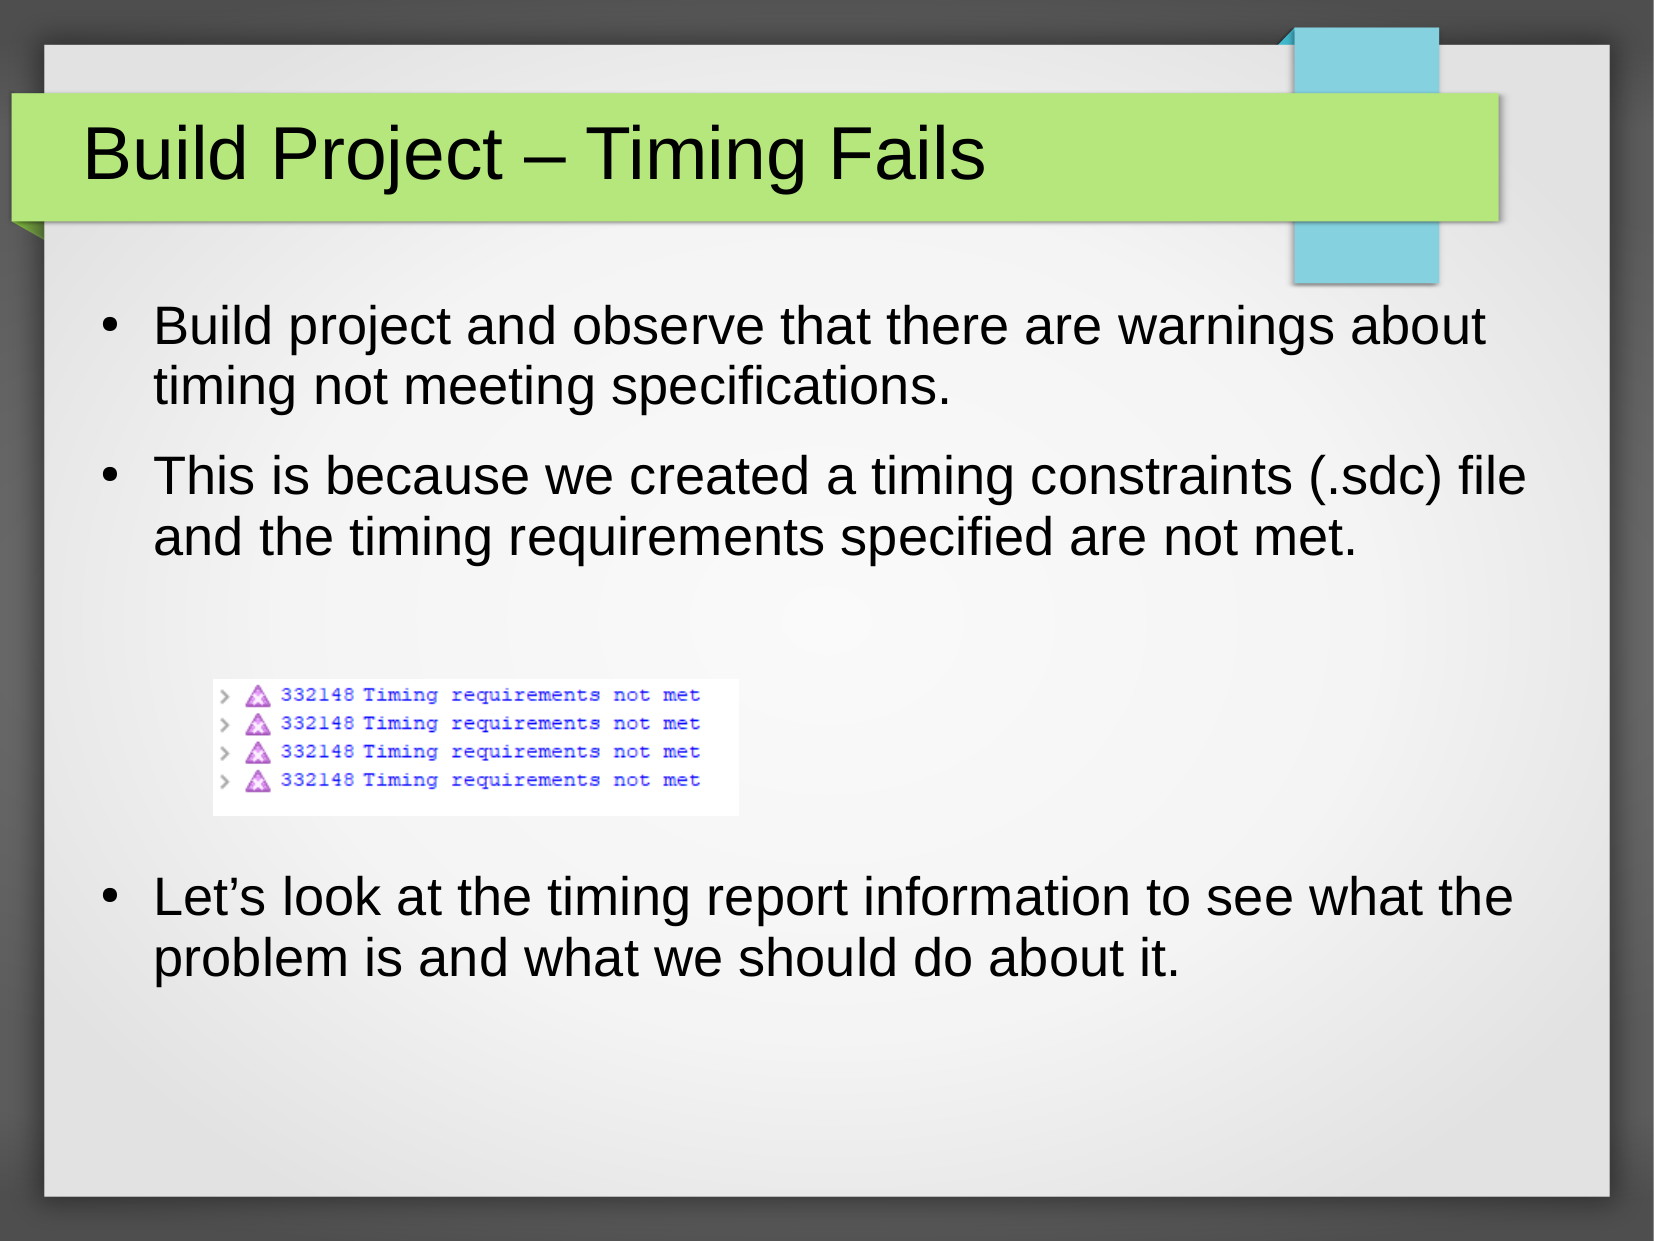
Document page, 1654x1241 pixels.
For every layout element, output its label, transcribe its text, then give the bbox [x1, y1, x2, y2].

title Build Project – Timing Fails [82, 94, 1264, 213]
picture [0, 0, 1654, 1241]
list Build project and observe that there are warnings about timing not meeting specifications. This is because we created a timing constraints (.sdc) file and the timing requirements specified are not met. Let’s look at the timing report information to see what the problem is and what we should do about it. [82, 295, 1571, 1015]
